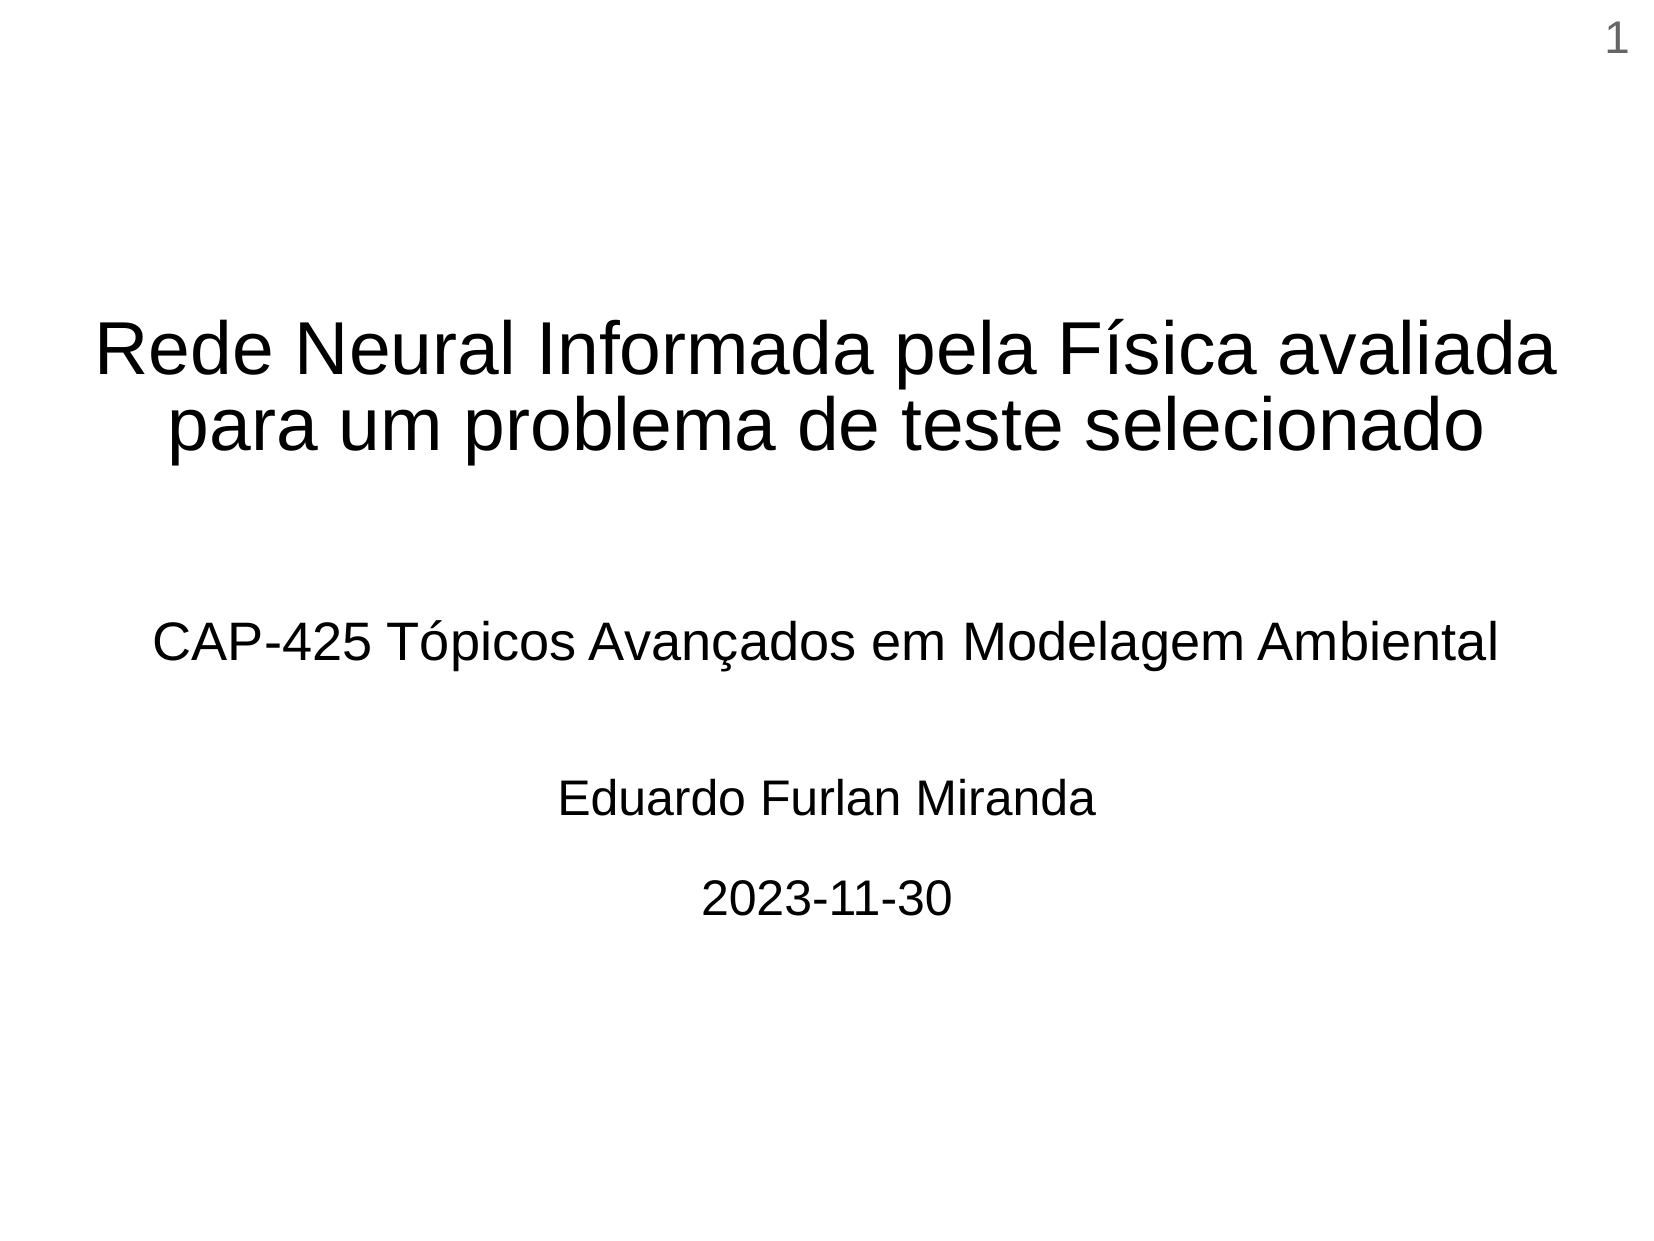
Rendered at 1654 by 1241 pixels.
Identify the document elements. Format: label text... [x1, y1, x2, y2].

title Rede Neural Informada pela Física avaliada para um problema de teste selecionado CAP-425 Tópicos Avançados em Modelagem Ambiental Eduardo Furlan Miranda 2023-11-30 [59, 29, 1595, 1211]
